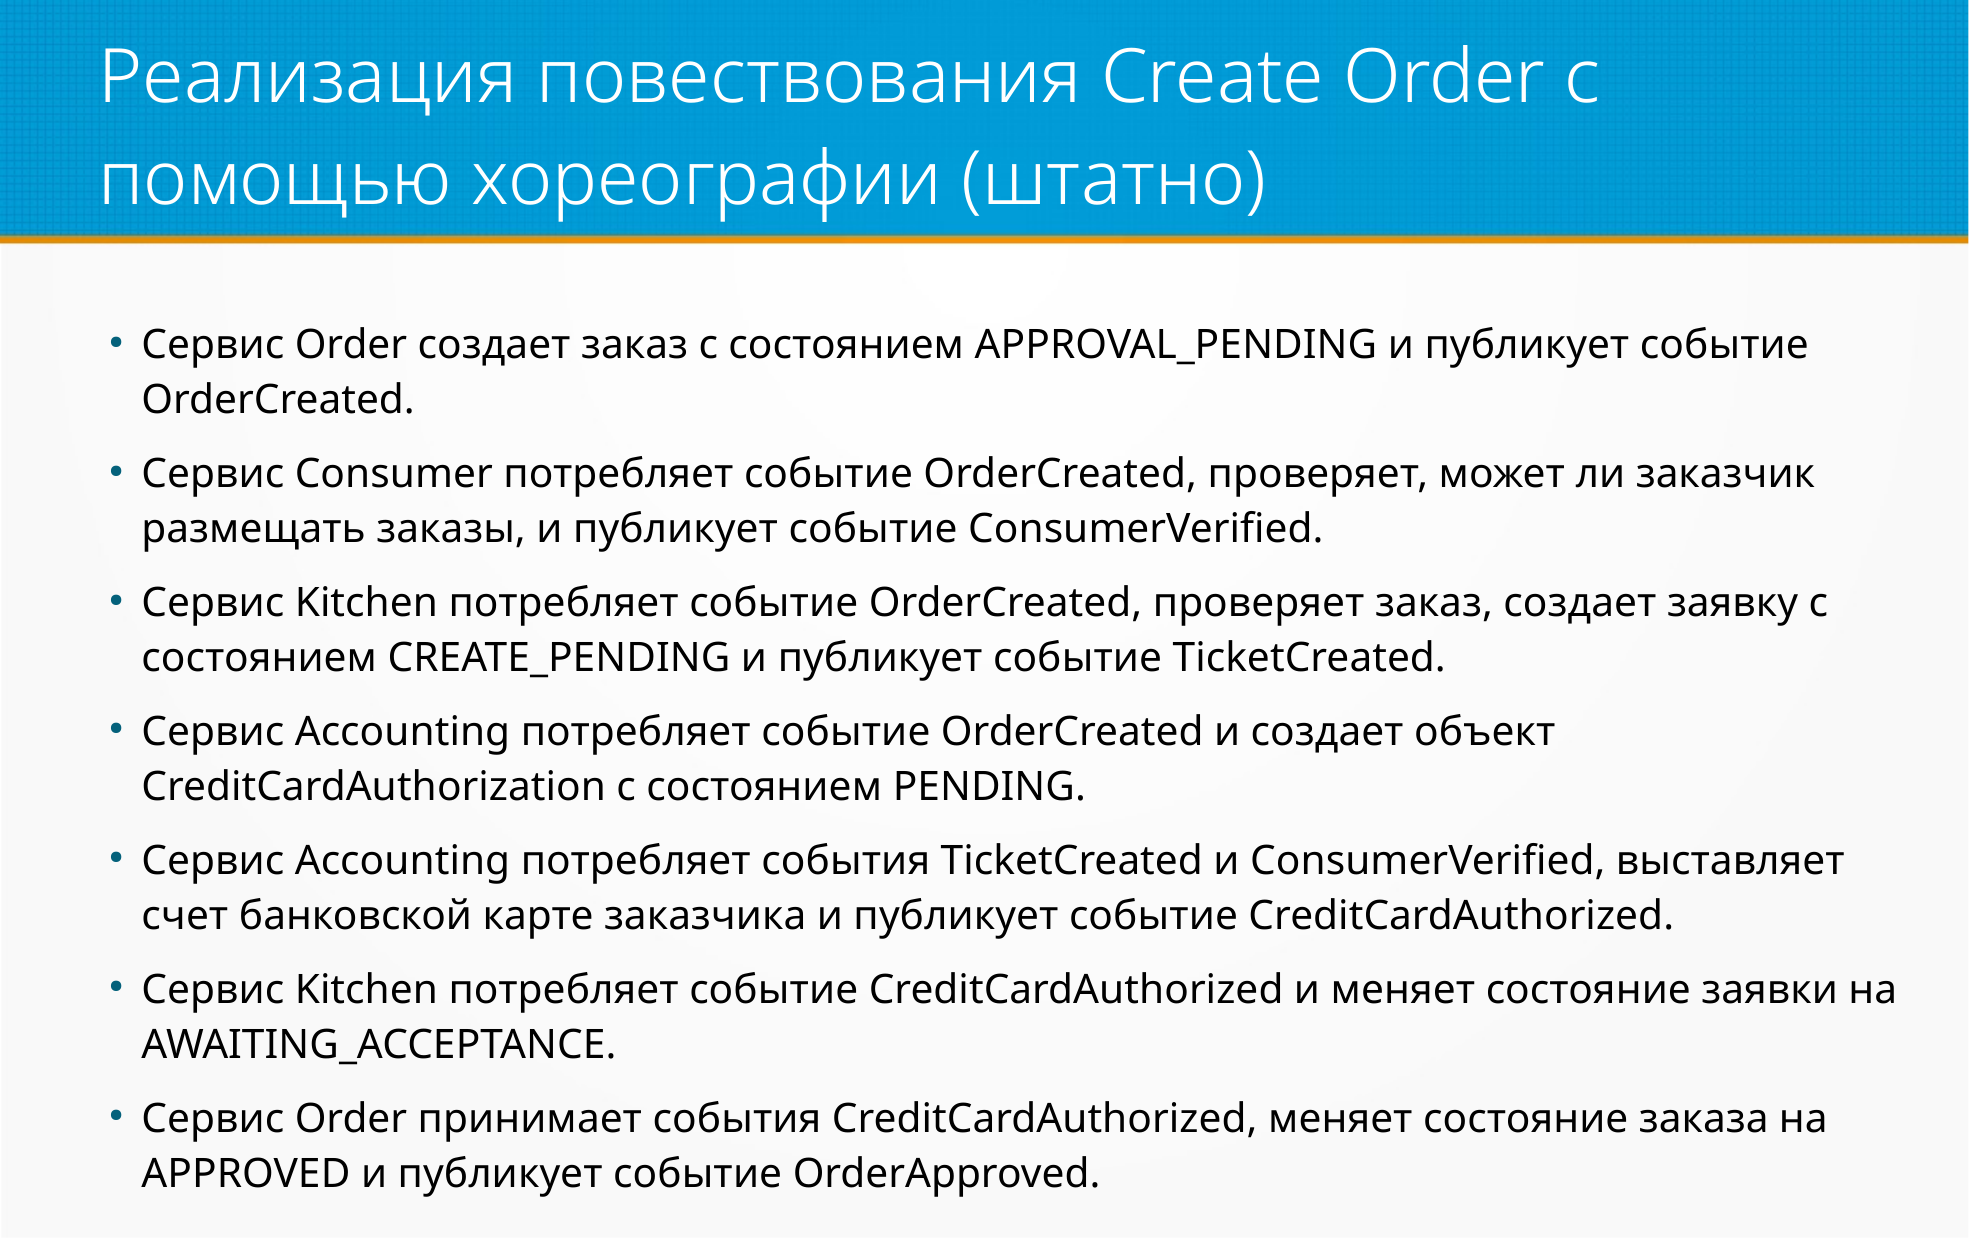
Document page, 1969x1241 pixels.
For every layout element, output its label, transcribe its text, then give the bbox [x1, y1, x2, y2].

list Сервис Order создает заказ с состоянием APPROVAL_PENDING и публикует событие OrderCreated. Сервис Consumer потребляет событие OrderCreated, проверяет, может ли заказчик размещать заказы, и публикует событие ConsumerVerified. Сервис Kitchen потребляет событие OrderCreated, проверяет заказ, создает заявку с состоянием CREATE_PENDING и публикует событие TicketCreated. Сервис Accounting потребляет событие OrderCreated и создает объект CreditCardAuthorization с состоянием PENDING. Сервис Accounting потребляет события TicketCreated и ConsumerVerified, выставляет счет банковской карте заказчика и публикует событие CreditCardAuthorized. Сервис Kitchen потребляет событие CreditCardAuthorized и меняет состояние заявки на AWAITING_ACCEPTANCE. Сервис Order принимает события CreditCardAuthorized, меняет состояние заказа на APPROVED и публикует событие OrderApproved. [98, 315, 1938, 1205]
picture [0, 233, 1969, 1241]
title Реализация повествования Create Order с помощью хореографии (штатно) [98, 19, 1870, 227]
